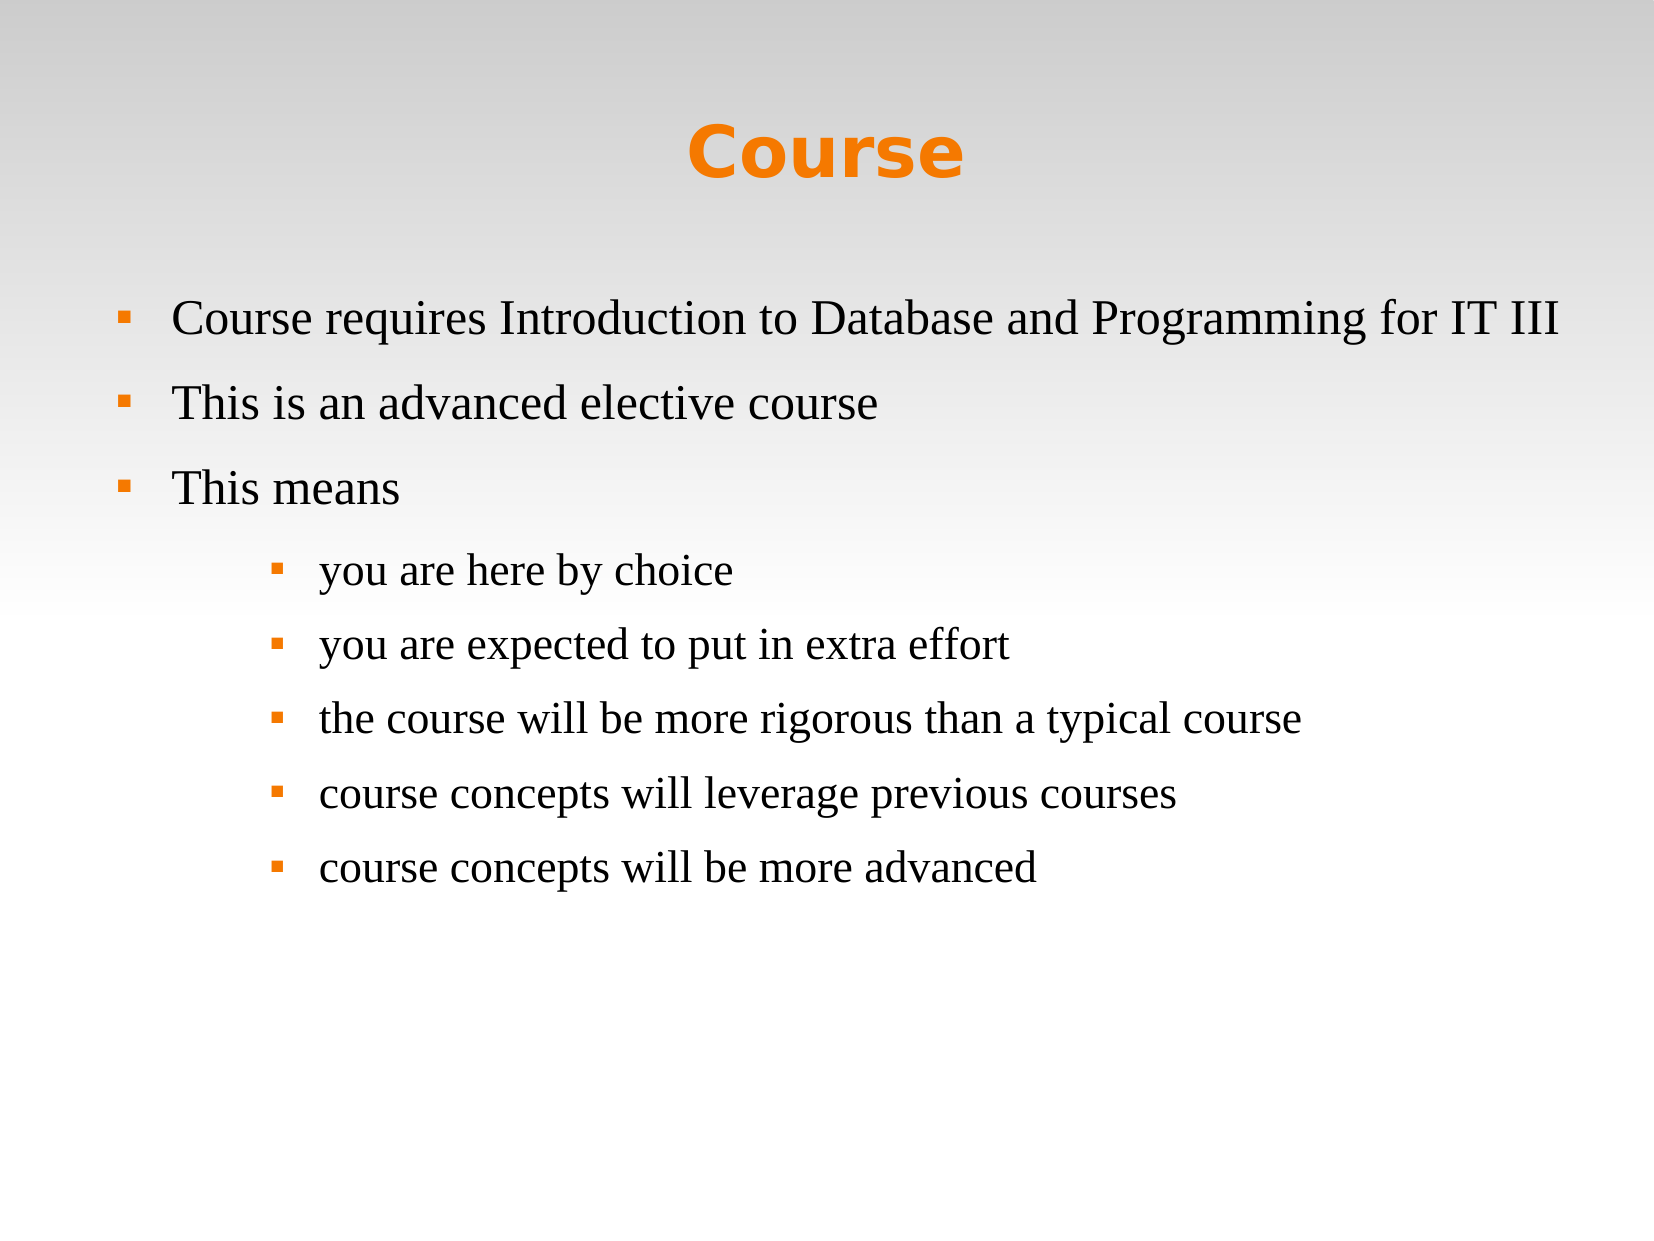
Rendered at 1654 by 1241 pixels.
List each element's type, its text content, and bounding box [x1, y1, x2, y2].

list Course requires Introduction to Database and Programming for IT III This is an advanced elective course This means you are here by choice you are expected to put in extra effort the course will be more rigorous than a typical course course concepts will leverage previous courses course concepts will be more advanced [82, 290, 1571, 1109]
title Course [82, 49, 1571, 257]
